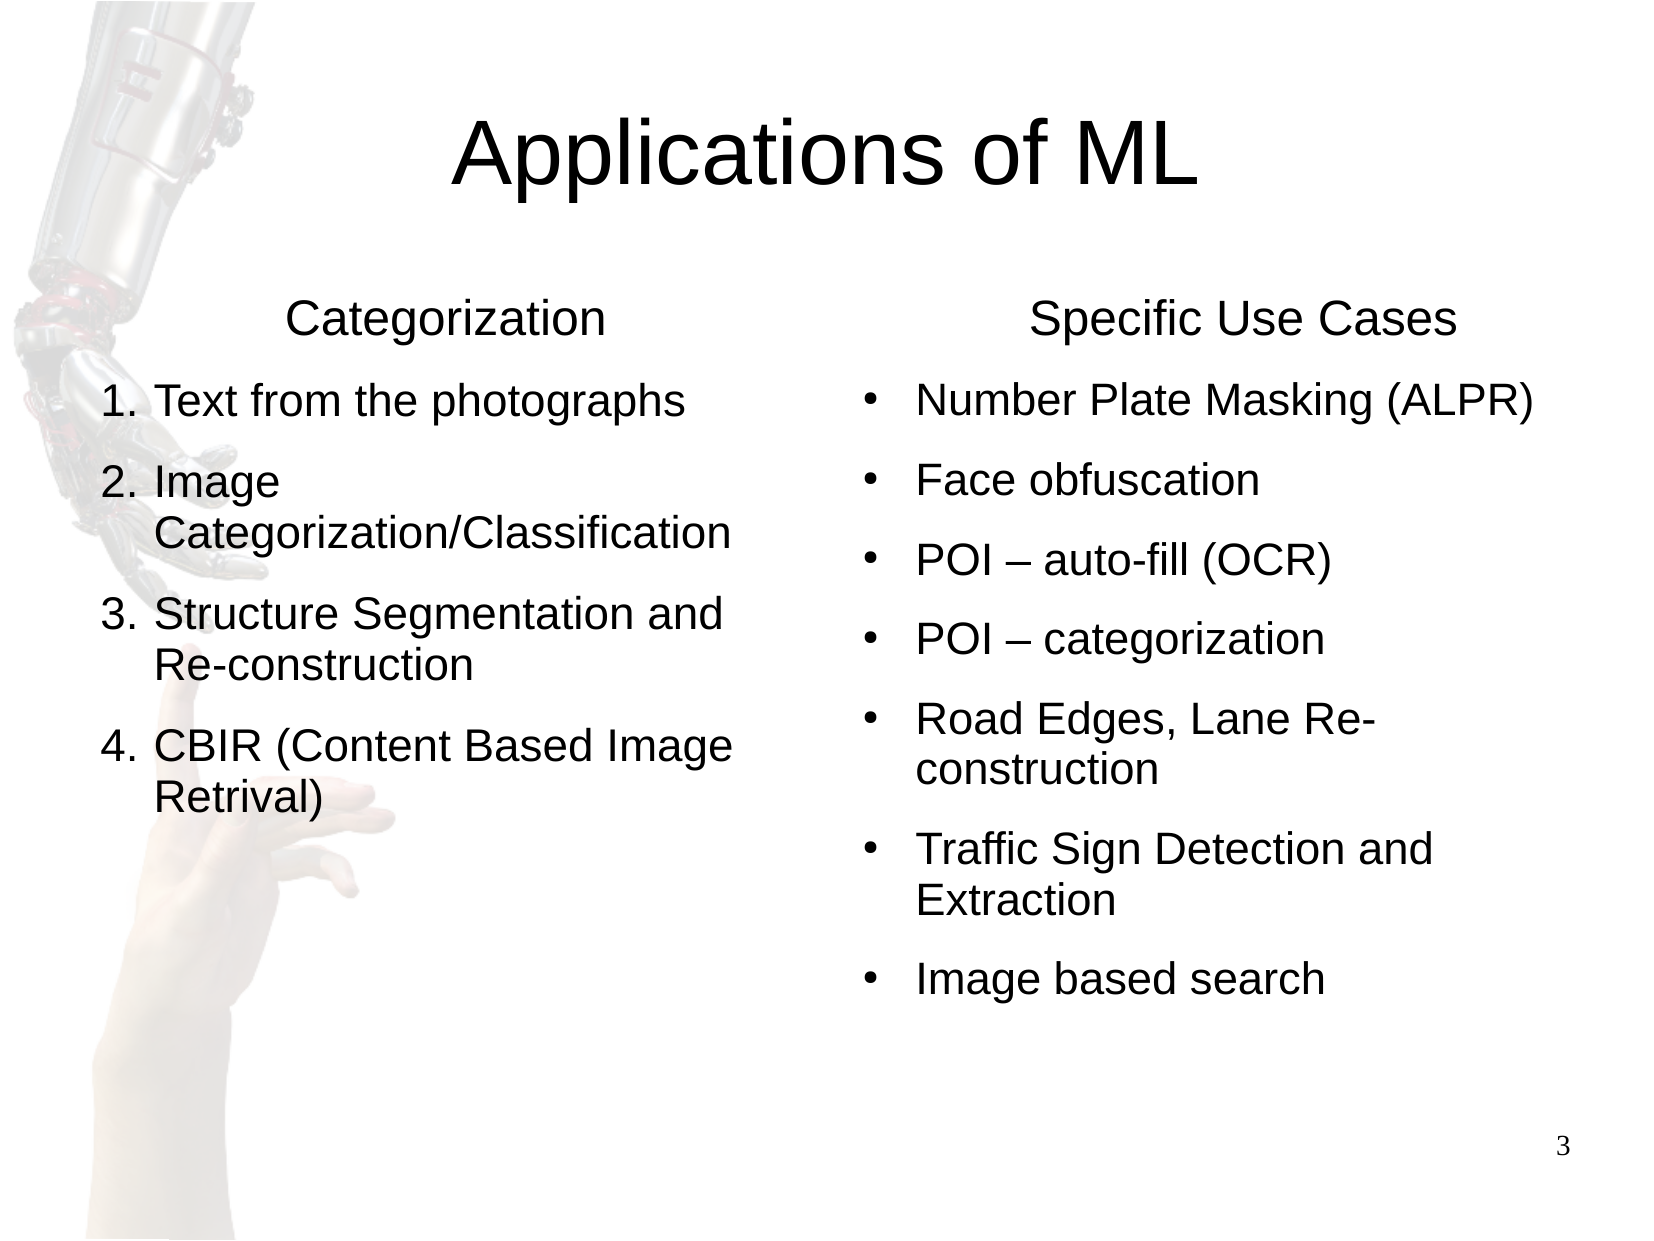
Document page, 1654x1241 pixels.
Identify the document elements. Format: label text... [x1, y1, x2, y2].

list Categorization Text from the photographs Image Categorization/Classification Structure Segmentation and Re-construction CBIR (Content Based Image Retrival) [82, 290, 809, 1010]
list Specific Use Cases Number Plate Masking (ALPR) Face obfuscation POI – auto-fill (OCR) POI – categorization Road Edges, Lane Re-construction Traffic Sign Detection and Extraction Image based search [845, 290, 1572, 1010]
title Applications of ML [82, 49, 1571, 257]
picture [0, 0, 405, 1241]
